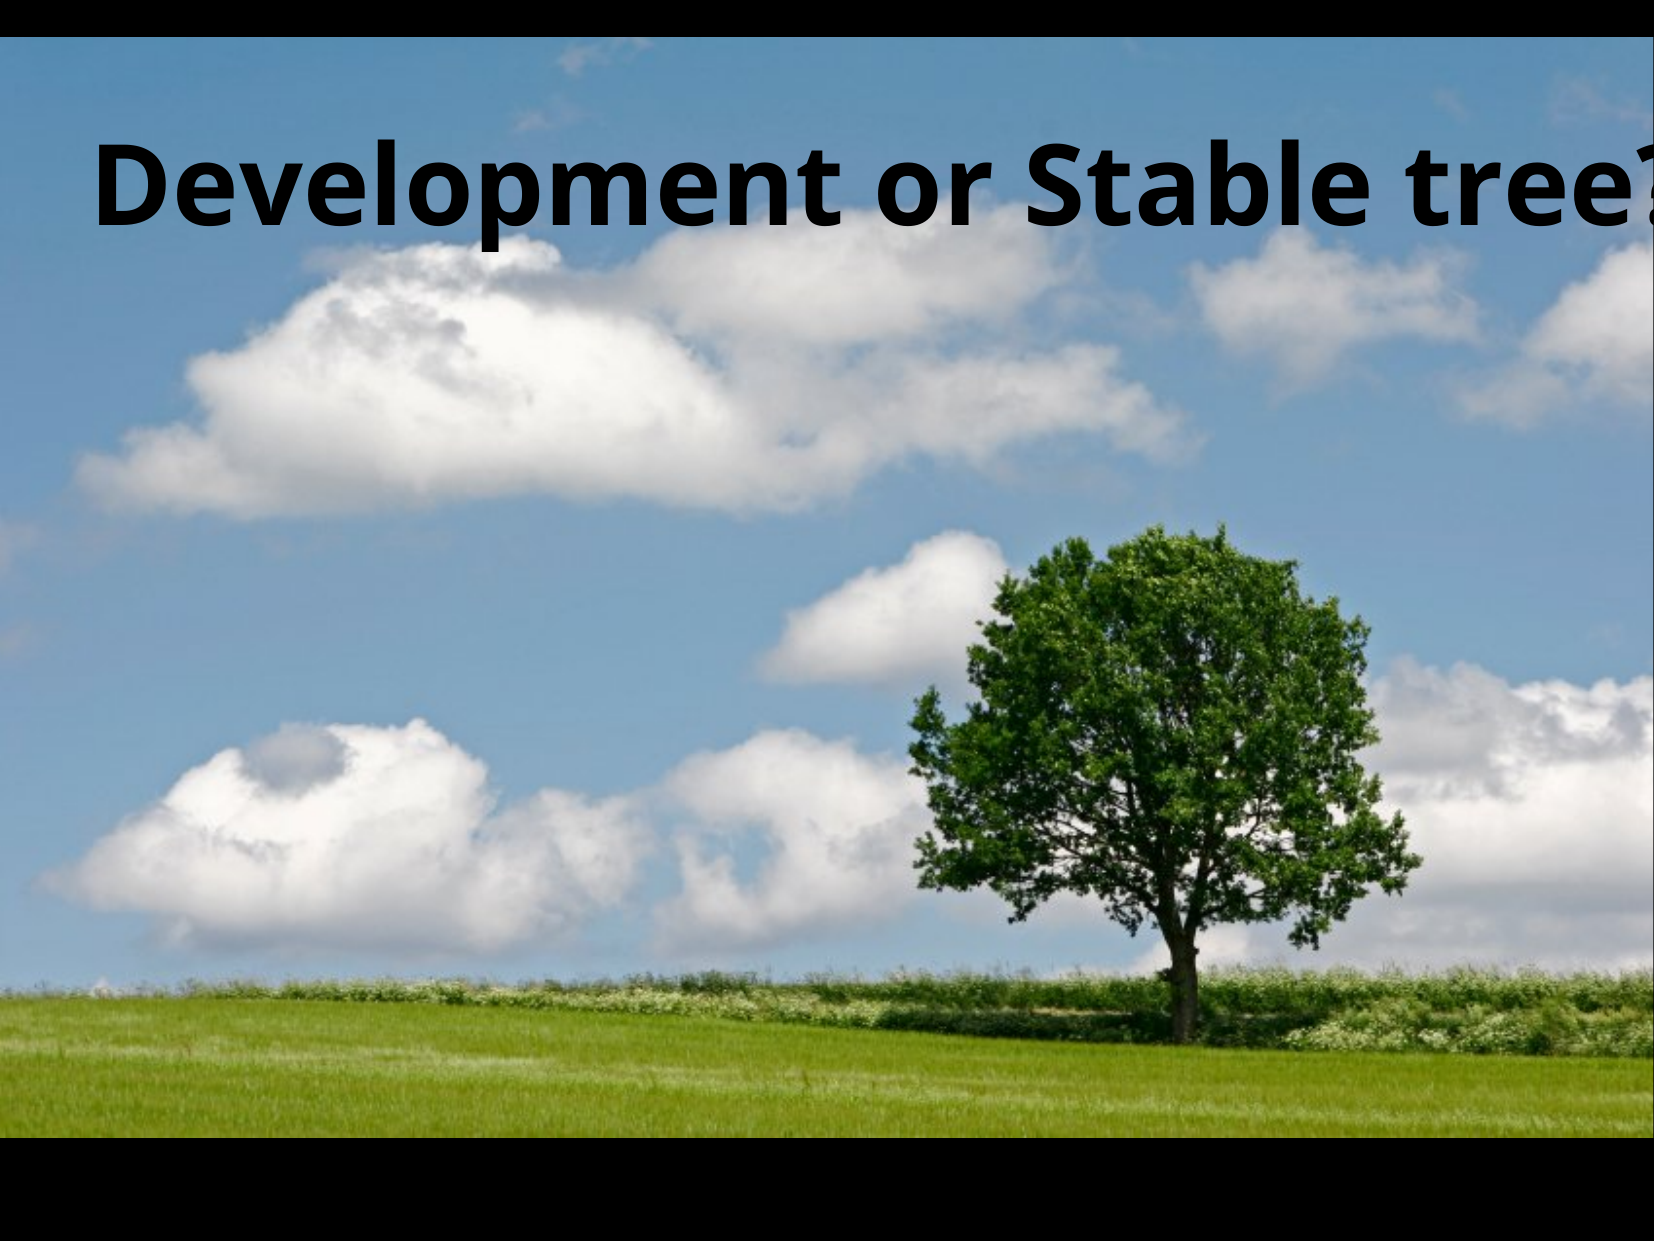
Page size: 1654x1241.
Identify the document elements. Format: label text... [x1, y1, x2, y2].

text_box [0, 1138, 1654, 1241]
text_box [0, 0, 1654, 37]
picture [0, 37, 1654, 1138]
text_box Development or Stable tree? [75, 97, 1589, 248]
